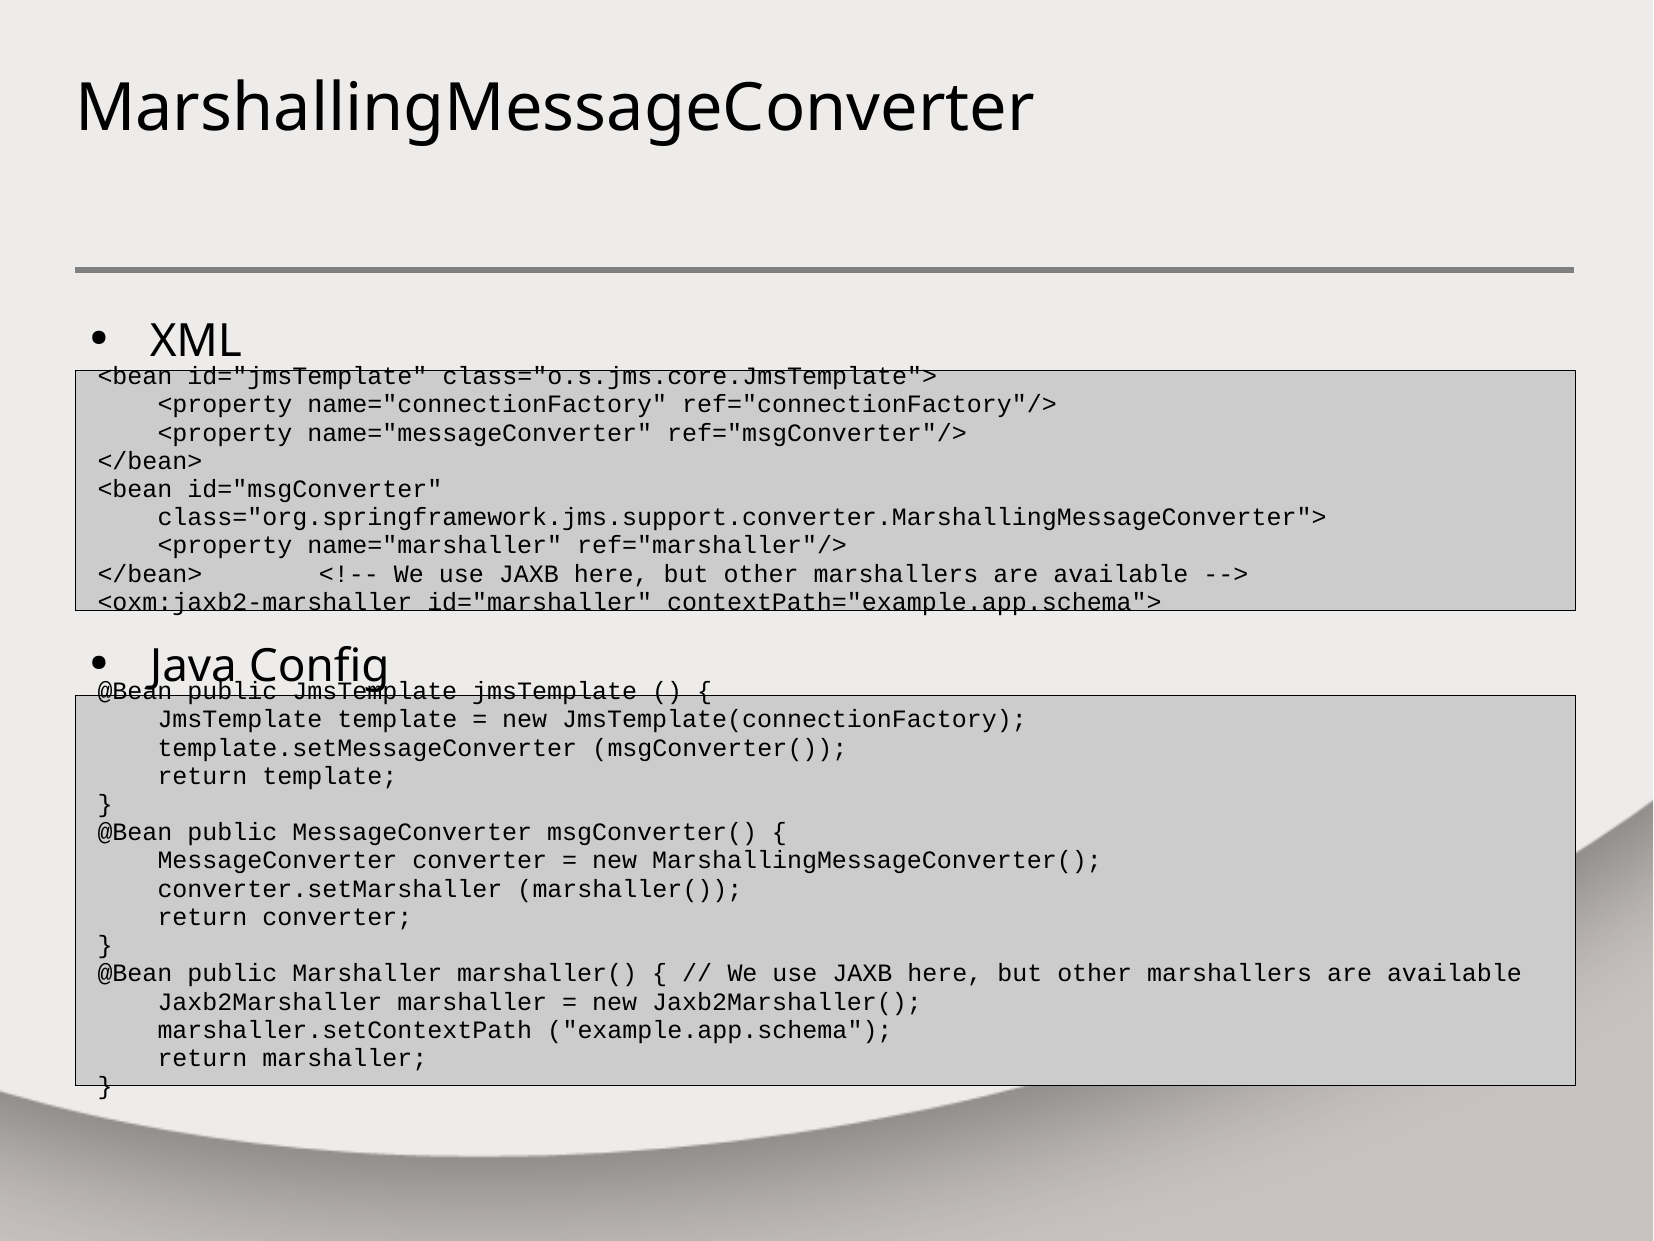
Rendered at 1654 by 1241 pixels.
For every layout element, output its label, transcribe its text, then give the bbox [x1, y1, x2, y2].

picture [0, 0, 1654, 1241]
title MarshallingMessageConverter [75, 75, 1575, 226]
text_box XML Java Config [75, 1086, 1576, 1163]
text_box @Bean public JmsTemplate jmsTemplate () { JmsTemplate template = new JmsTemplate(connectionFactory); template.setMessageConverter (msgConverter()); return template; } @Bean public MessageConverter msgConverter() { MessageConverter converter = new MarshallingMessageConverter(); converter.setMarshaller (marshaller()); return converter; } @Bean public Marshaller marshaller() { // We use JAXB here, but other marshallers are available Jaxb2Marshaller marshaller = new Jaxb2Marshaller(); marshaller.setContextPath ("example.app.schema"); return marshaller; } [75, 695, 1576, 1086]
text_box XML Java Config [75, 300, 1576, 695]
